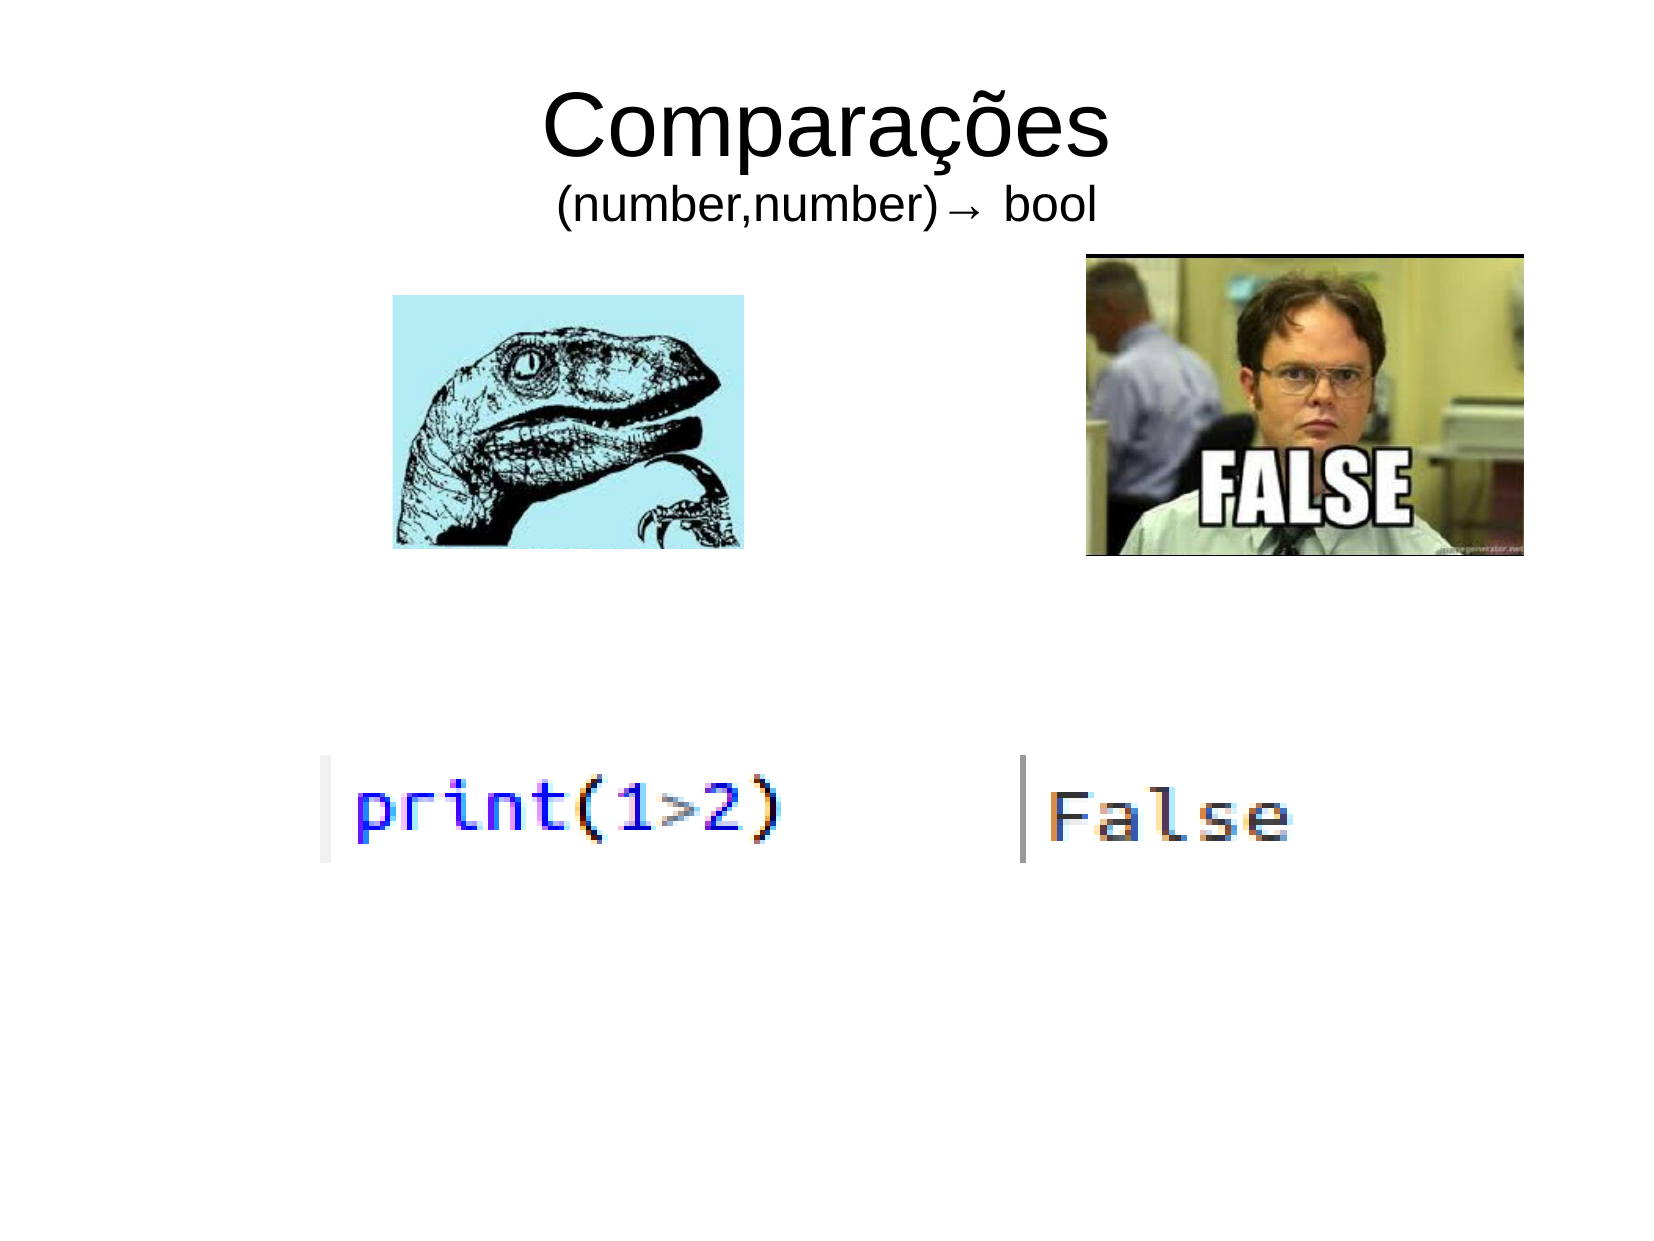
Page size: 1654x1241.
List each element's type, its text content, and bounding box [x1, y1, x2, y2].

picture [392, 295, 745, 549]
picture [307, 755, 1323, 863]
title Comparações (number,number)→ bool [82, 49, 1571, 257]
picture [1086, 254, 1524, 556]
